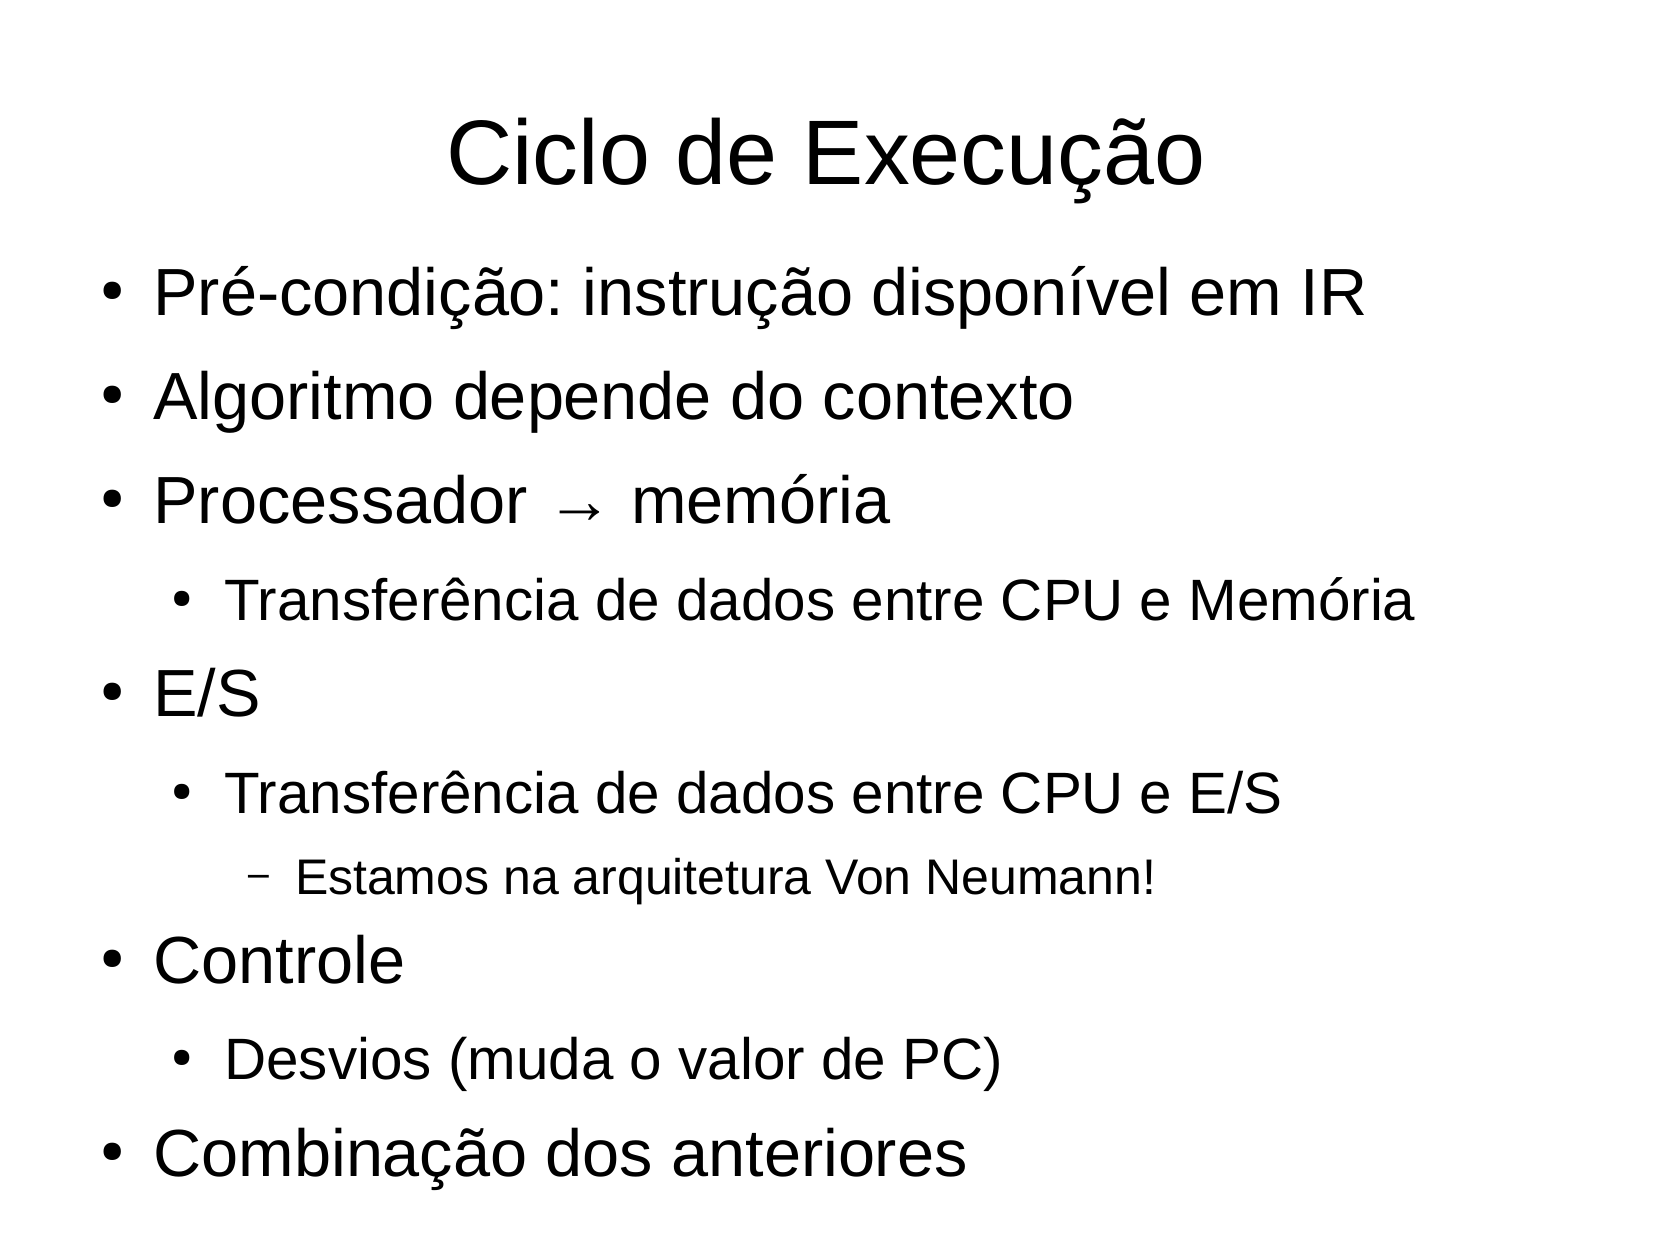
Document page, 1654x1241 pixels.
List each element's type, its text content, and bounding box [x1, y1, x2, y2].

title Ciclo de Execução [82, 49, 1571, 254]
list Pré-condição: instrução disponível em IR Algoritmo depende do contexto Processador → memória Transferência de dados entre CPU e Memória E/S Transferência de dados entre CPU e E/S Estamos na arquitetura Von Neumann! Controle Desvios (muda o valor de PC) Combinação dos anteriores [82, 254, 1571, 1191]
